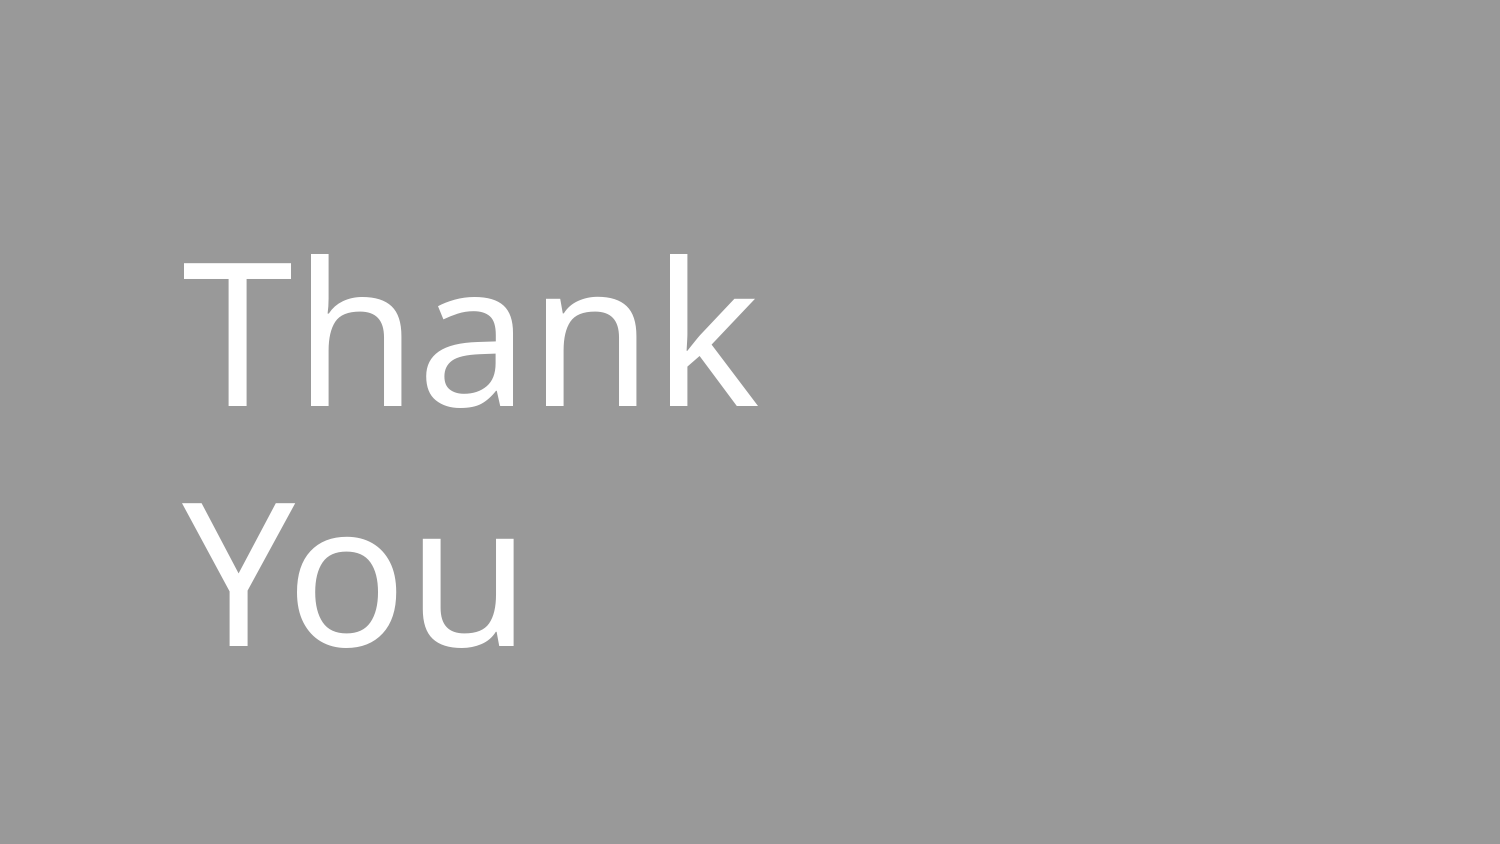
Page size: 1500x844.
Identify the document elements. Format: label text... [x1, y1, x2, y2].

title Thank You [167, 111, 1100, 782]
